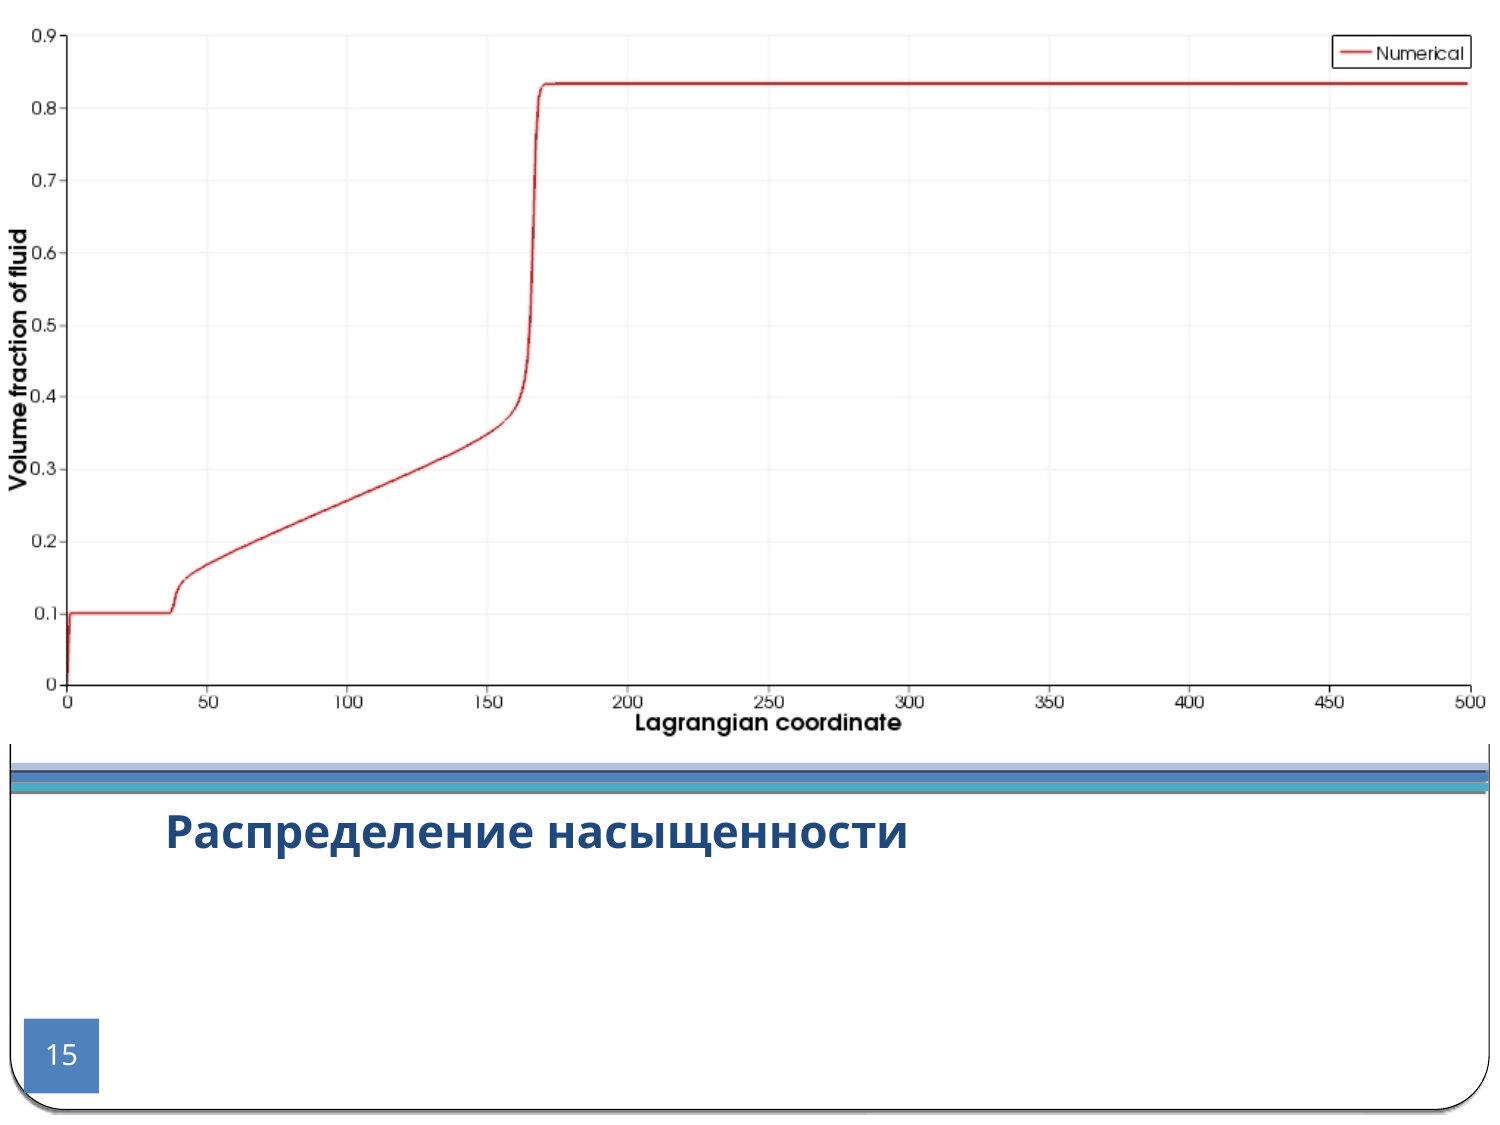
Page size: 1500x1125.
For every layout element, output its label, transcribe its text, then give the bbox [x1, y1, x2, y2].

picture [3, 7, 1500, 744]
slide_number <номер> [23, 1018, 99, 1094]
title Распределение насыщенности [150, 786, 1350, 873]
